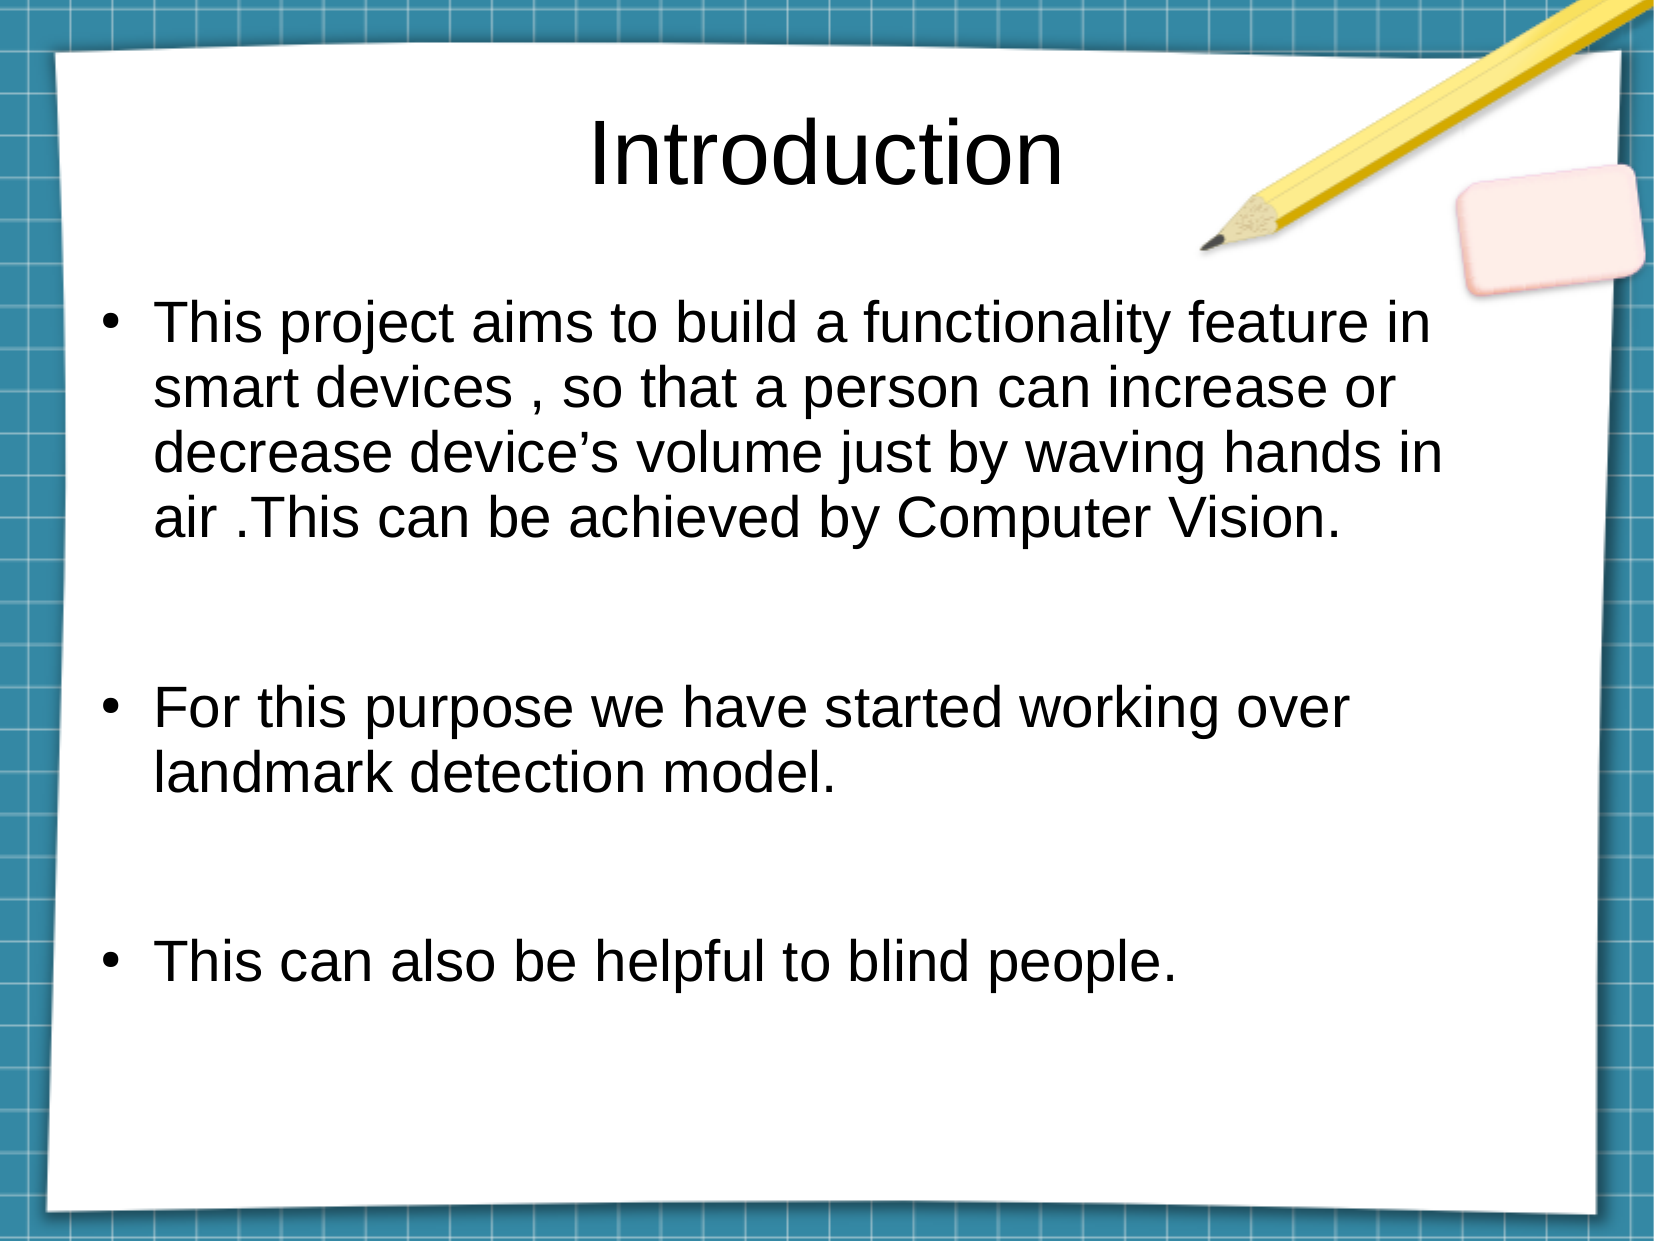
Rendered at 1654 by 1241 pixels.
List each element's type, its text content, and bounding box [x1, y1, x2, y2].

picture [0, 0, 1654, 1241]
title Introduction [82, 49, 1571, 257]
list This project aims to build a functionality feature in smart devices , so that a person can increase or decrease device’s volume just by waving hands in air .This can be achieved by Computer Vision. For this purpose we have started working over landmark detection model. This can also be helpful to blind people. [82, 290, 1571, 1010]
